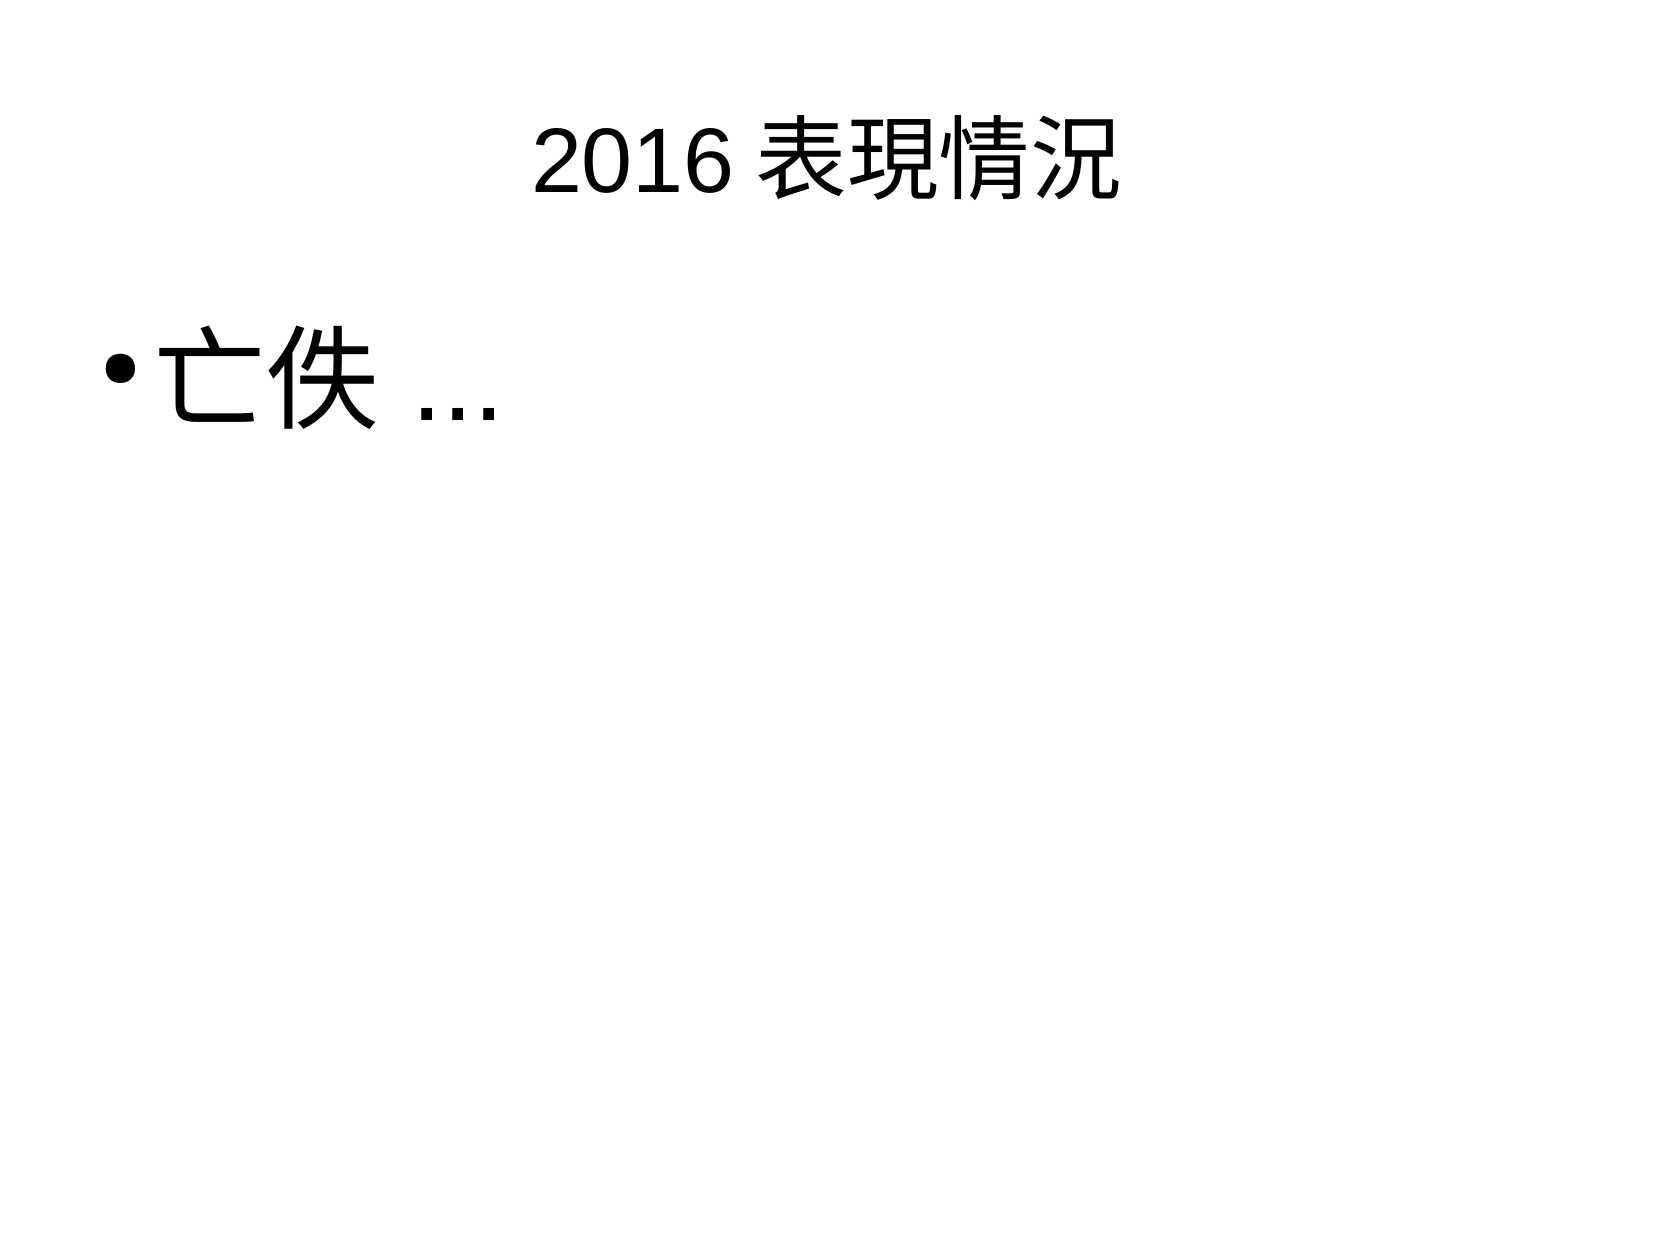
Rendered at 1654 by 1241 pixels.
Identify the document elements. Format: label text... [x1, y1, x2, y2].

title 2016表現情況 [82, 49, 1571, 257]
list 亡佚... [82, 290, 1571, 1010]
